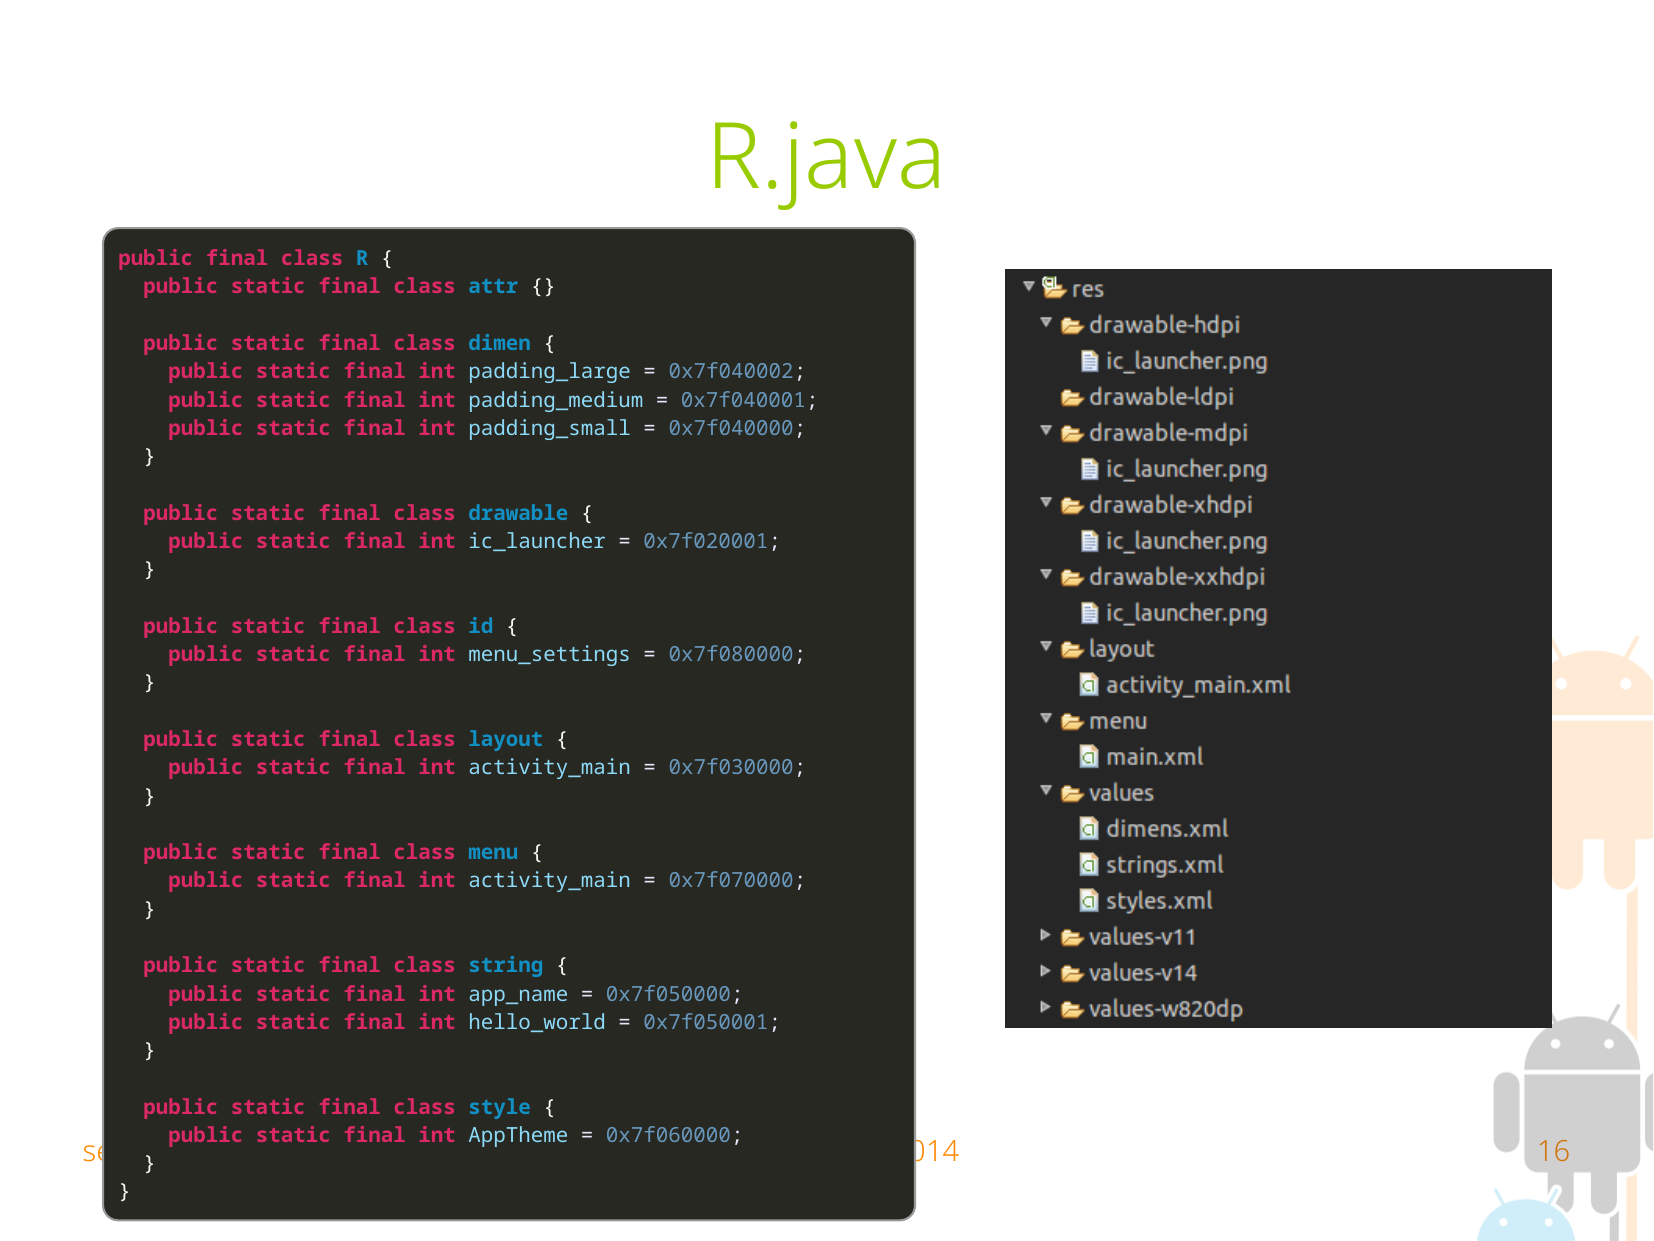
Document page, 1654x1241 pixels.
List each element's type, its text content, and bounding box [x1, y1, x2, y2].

picture [240, 269, 1654, 1241]
title R.java [82, 49, 1571, 257]
text_box public final class R { public static final class attr {} public static final class dimen { public static final int padding_large = 0x7f040002; public static final int padding_medium = 0x7f040001; public static final int padding_small = 0x7f040000; } public static final class drawable { public static final int ic_launcher = 0x7f020001; } public static final class id { public static final int menu_settings = 0x7f080000; } public static final class layout { public static final int activity_main = 0x7f030000; } public static final class menu { public static final int activity_main = 0x7f070000; } public static final class string { public static final int app_name = 0x7f050000; public static final int hello_world = 0x7f050001; } public static final class style { public static final int AppTheme = 0x7f060000; } } [103, 228, 916, 1092]
